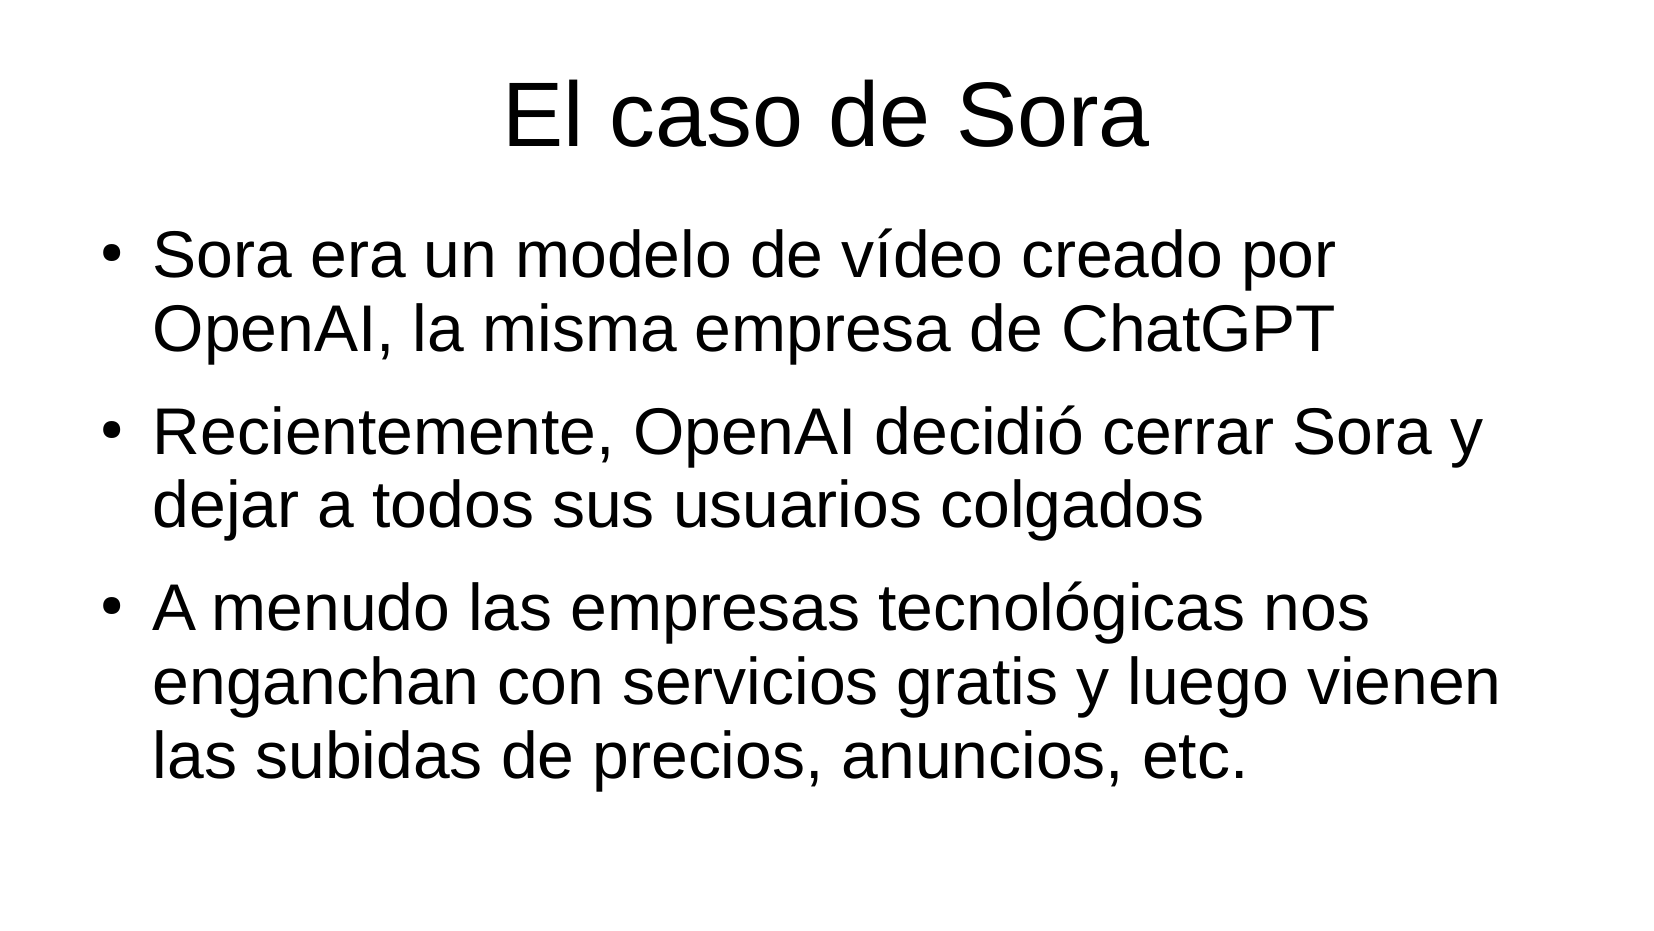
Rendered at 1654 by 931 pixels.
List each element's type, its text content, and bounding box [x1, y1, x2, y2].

list Sora era un modelo de vídeo creado por OpenAI, la misma empresa de ChatGPT Recientemente, OpenAI decidió cerrar Sora y dejar a todos sus usuarios colgados A menudo las empresas tecnológicas nos enganchan con servicios gratis y luego vienen las subidas de precios, anuncios, etc. [82, 217, 1571, 798]
title El caso de Sora [82, 37, 1571, 193]
